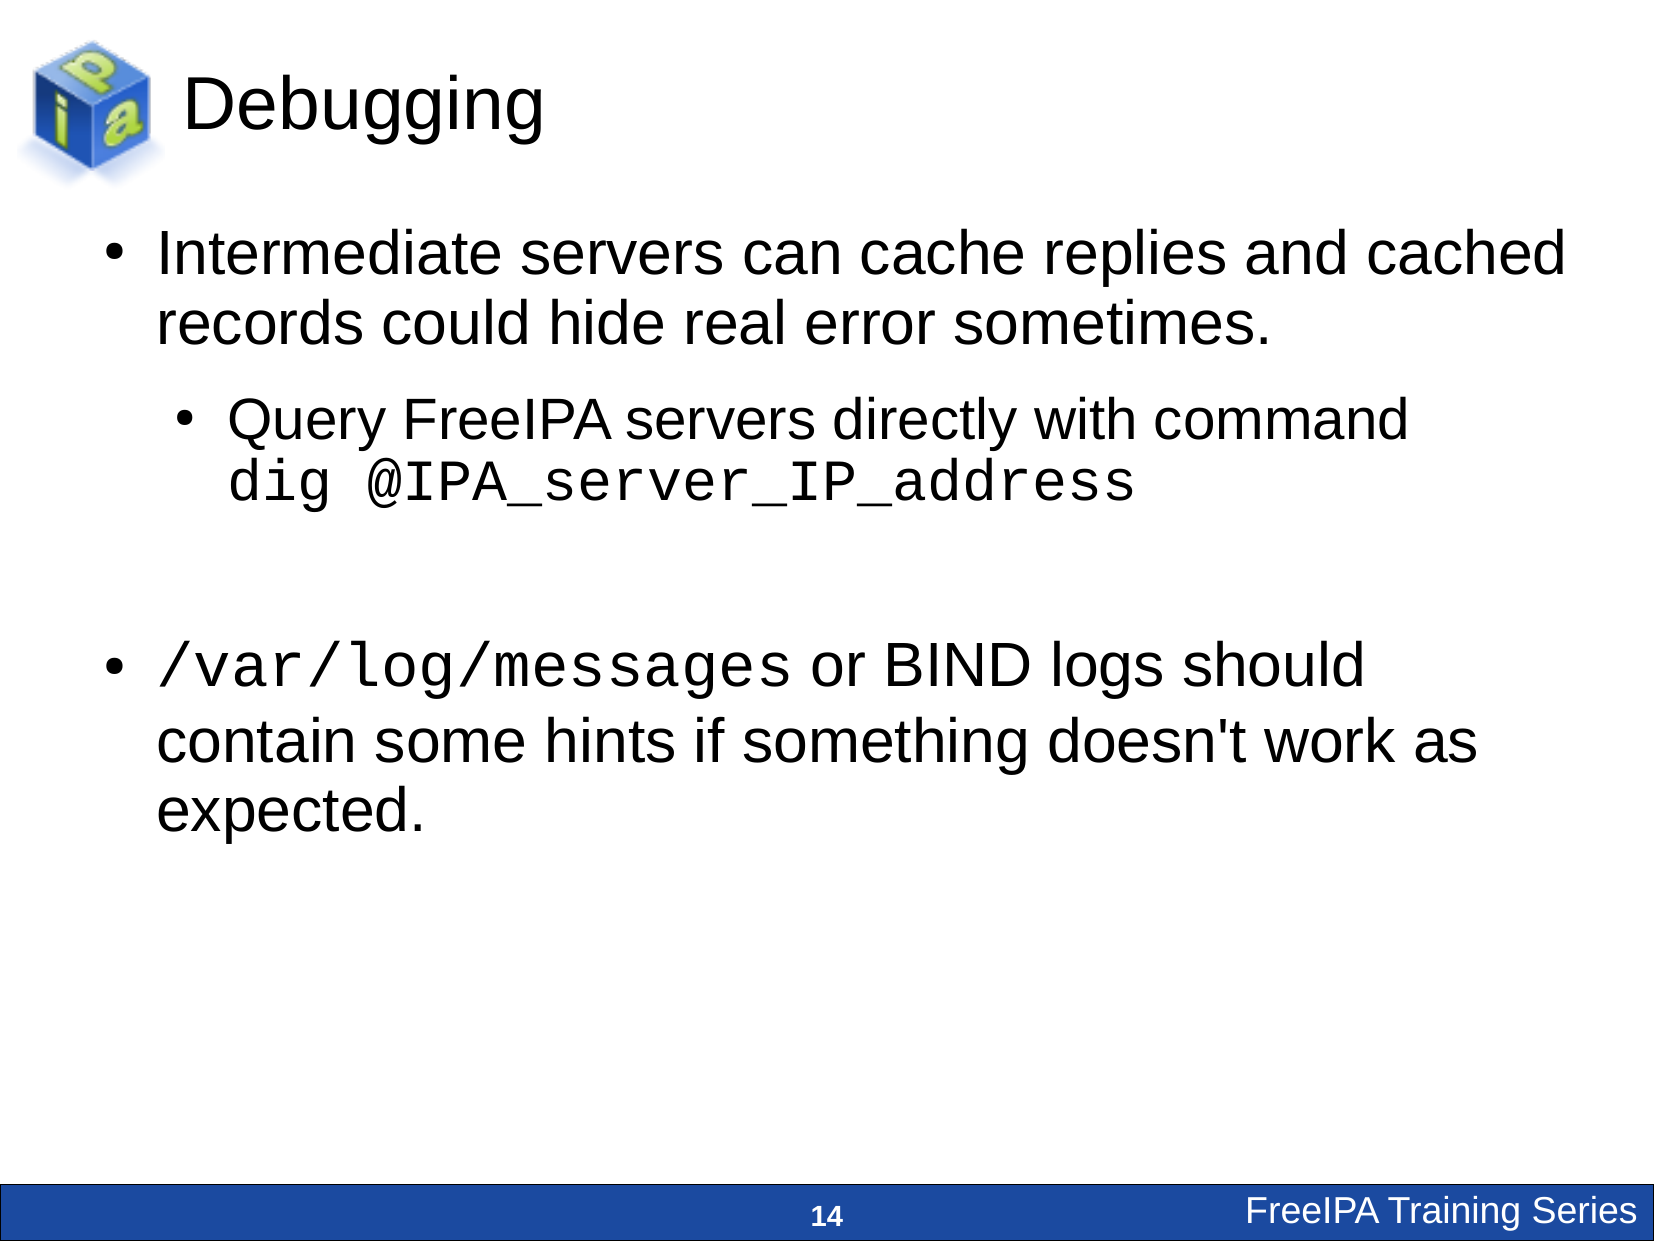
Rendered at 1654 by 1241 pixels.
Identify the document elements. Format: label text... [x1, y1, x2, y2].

title Debugging [182, 31, 1579, 177]
picture [17, 34, 165, 193]
list Intermediate servers can cache replies and cached records could hide real error sometimes. Query FreeIPA servers directly with command dig @IPA_server_IP_address /var/log/messages or BIND logs should contain some hints if something doesn't work as expected. [85, 218, 1574, 945]
